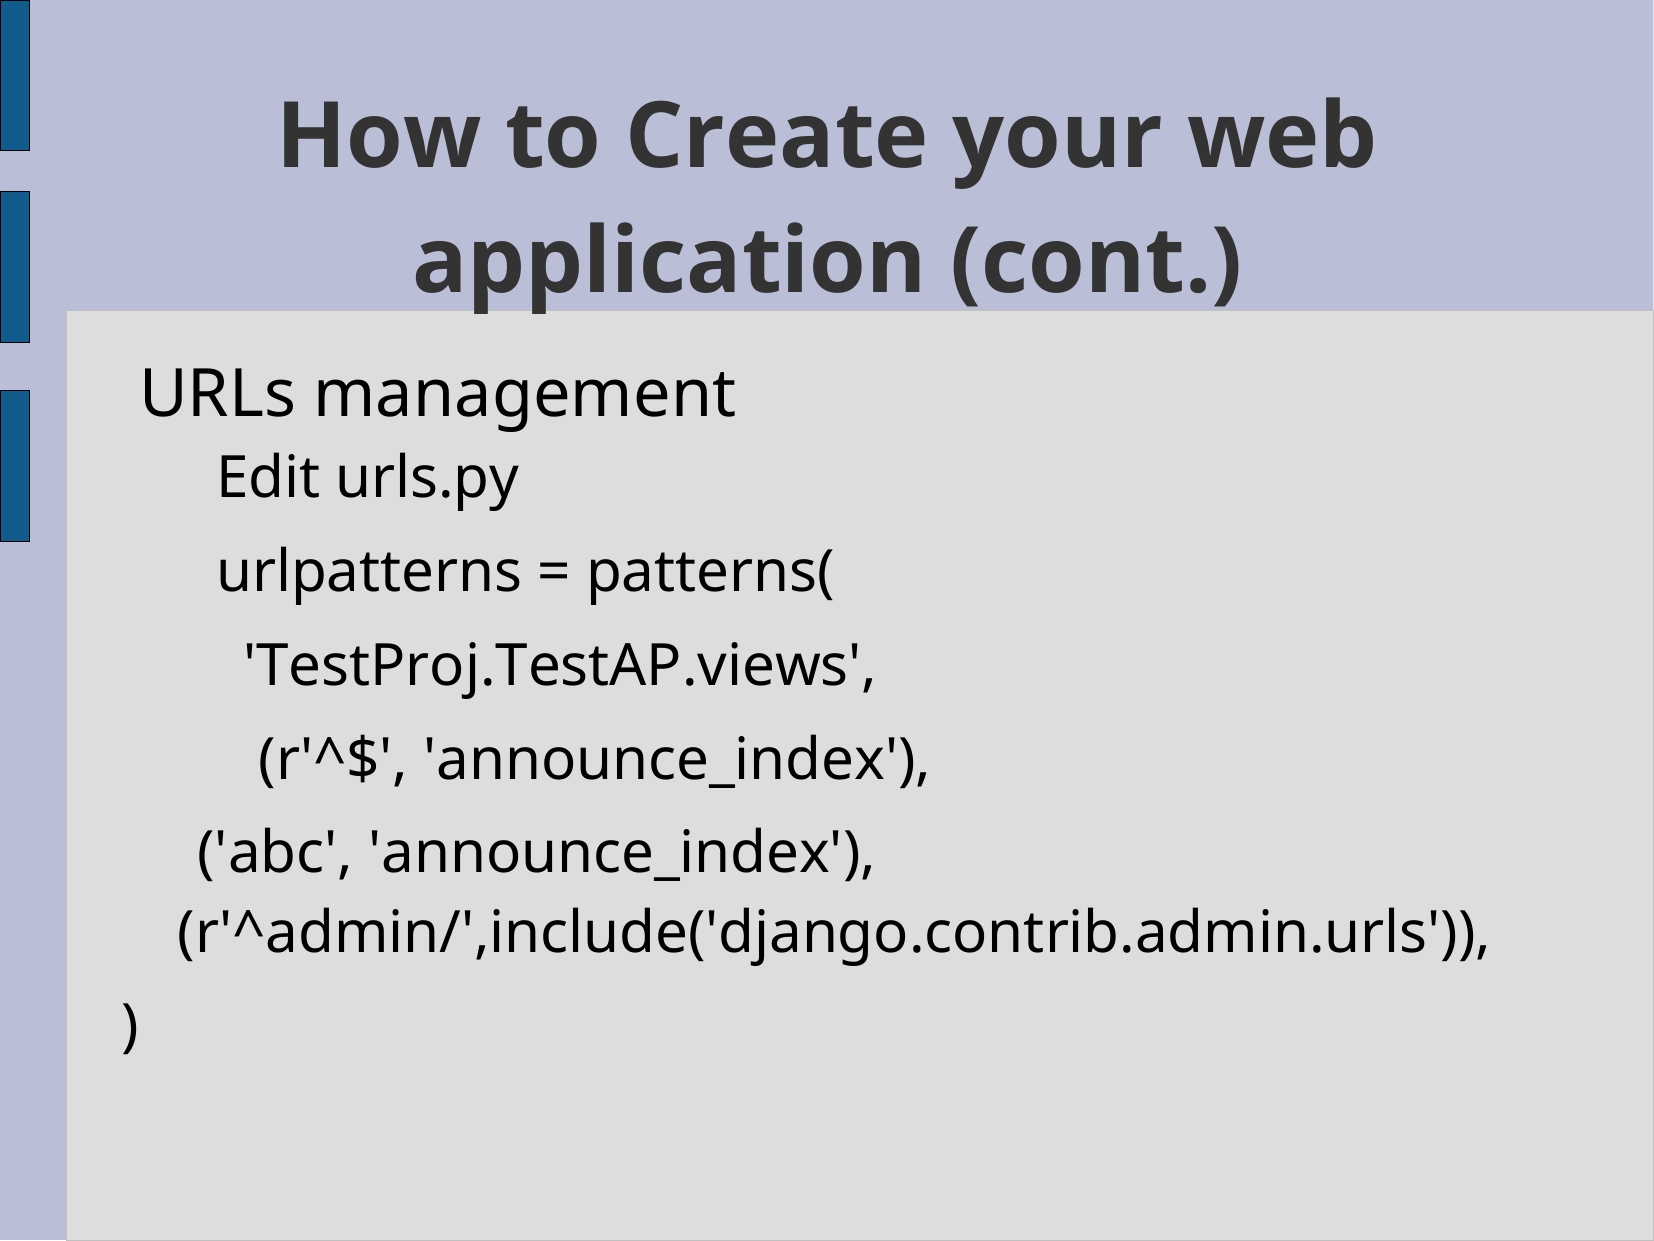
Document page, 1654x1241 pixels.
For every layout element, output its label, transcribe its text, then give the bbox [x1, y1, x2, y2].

title How to Create your web application (cont.) [121, 84, 1534, 305]
list URLs management Edit urls.py urlpatterns = patterns( 'TestProj.TestAP.views', (r'^$', 'announce_index'), ('abc', 'announce_index'), (r'^admin/',include('django.contrib.admin.urls')), ) [121, 344, 1534, 1112]
